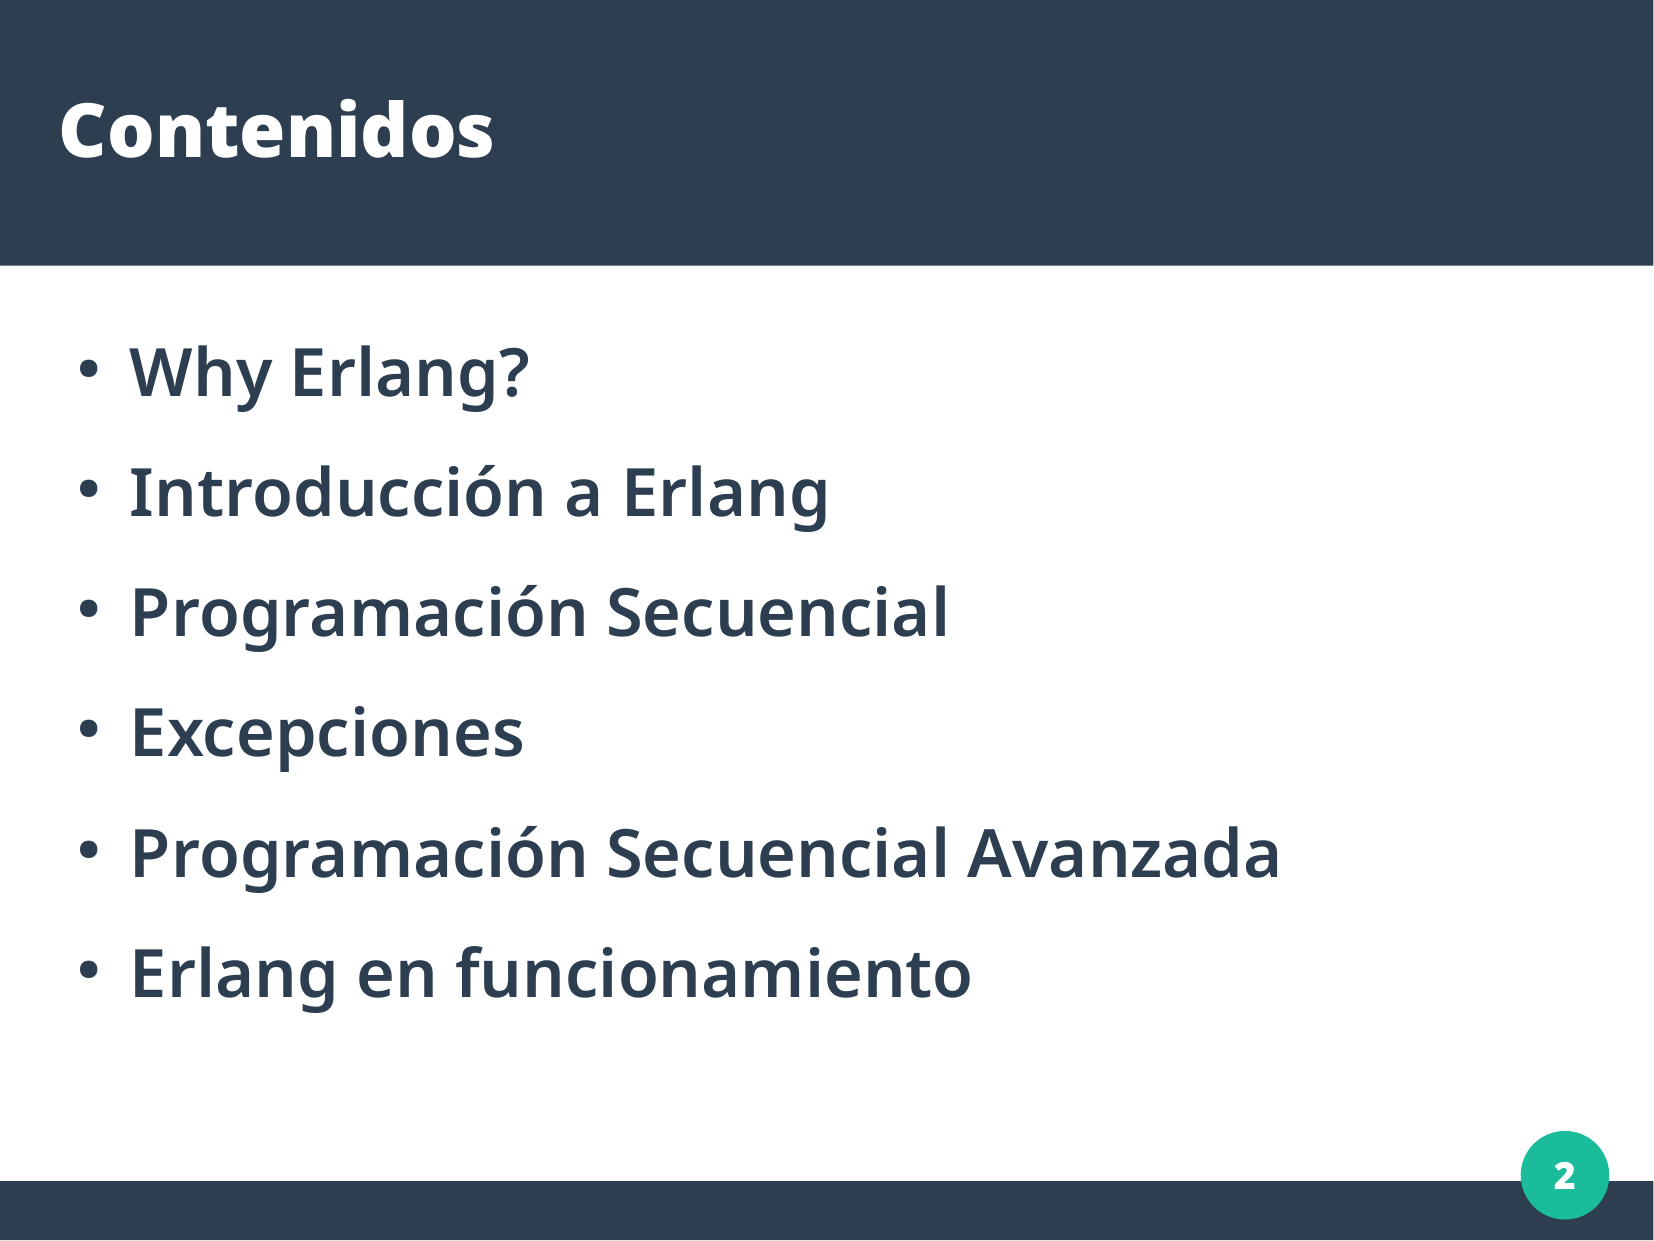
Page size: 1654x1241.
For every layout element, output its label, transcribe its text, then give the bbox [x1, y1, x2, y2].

title Contenidos [59, 49, 1595, 207]
list Why Erlang? Introducción a Erlang Programación Secuencial Excepciones Programación Secuencial Avanzada Erlang en funcionamiento [59, 324, 1595, 1152]
